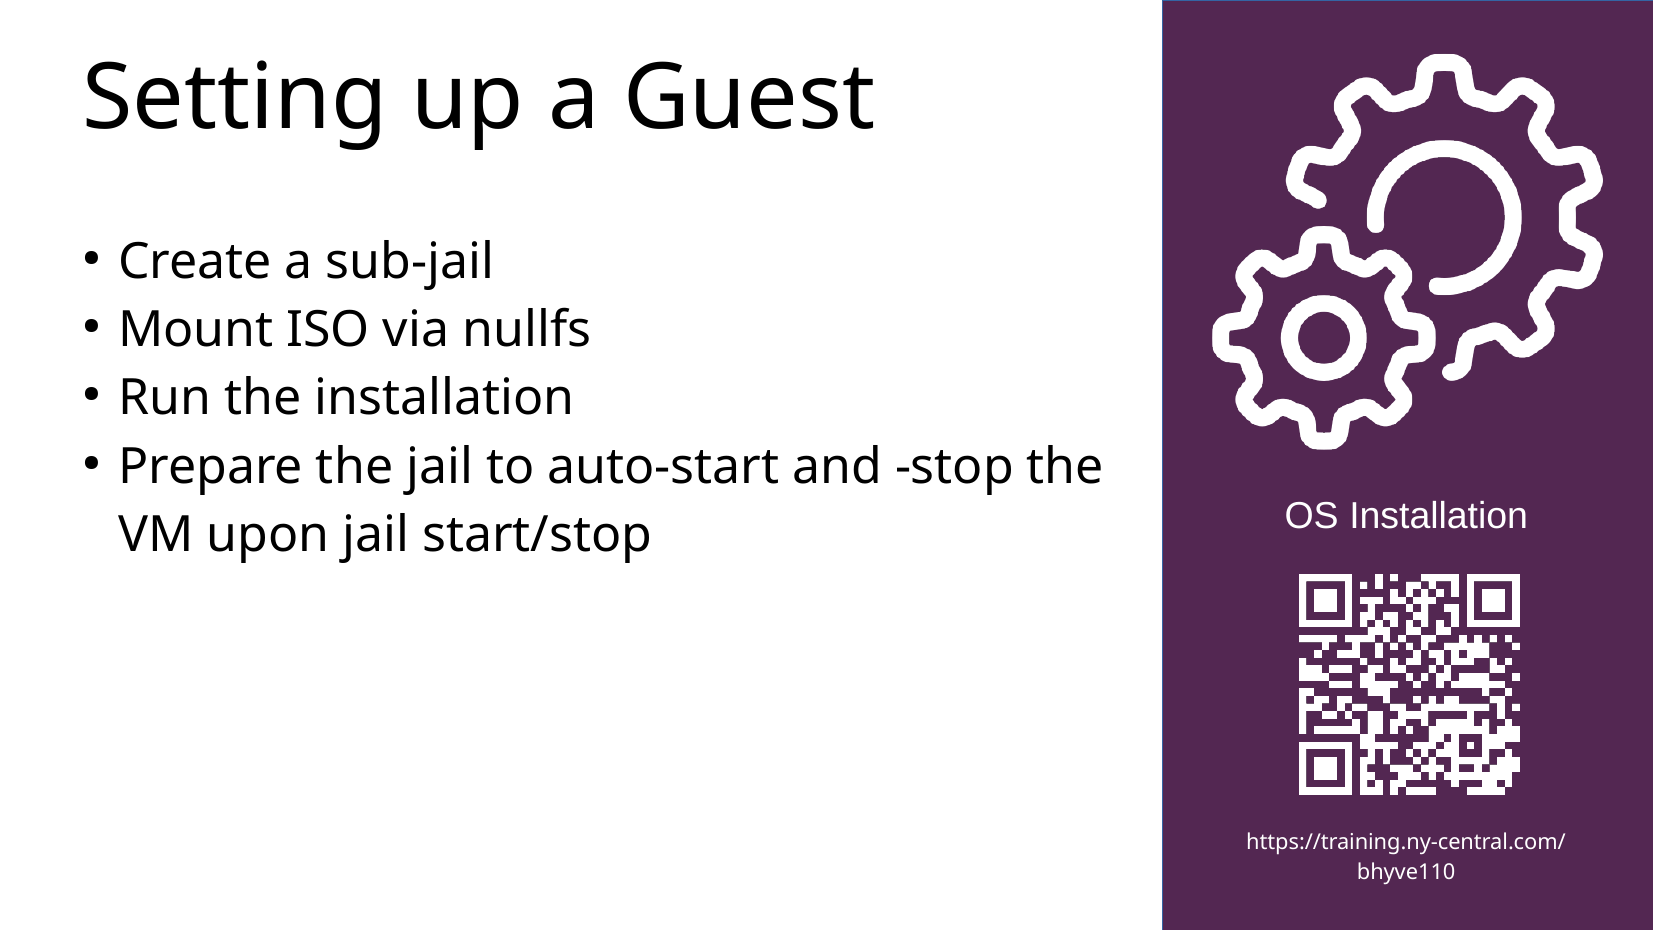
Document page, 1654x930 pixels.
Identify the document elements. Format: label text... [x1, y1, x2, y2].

picture [1200, 45, 1613, 458]
text_box https://training.ny-central.com/bhyve110 [1200, 819, 1613, 930]
subtitle Create a sub-jail Mount ISO via nullfs Run the installation Prepare the jail to auto-start and -stop the VM upon jail start/stop [82, 224, 1126, 862]
picture [1268, 543, 1550, 826]
title Setting up a Guest [82, 37, 1571, 150]
text_box [1162, 0, 1653, 930]
text_box OS Installation [1200, 487, 1613, 638]
